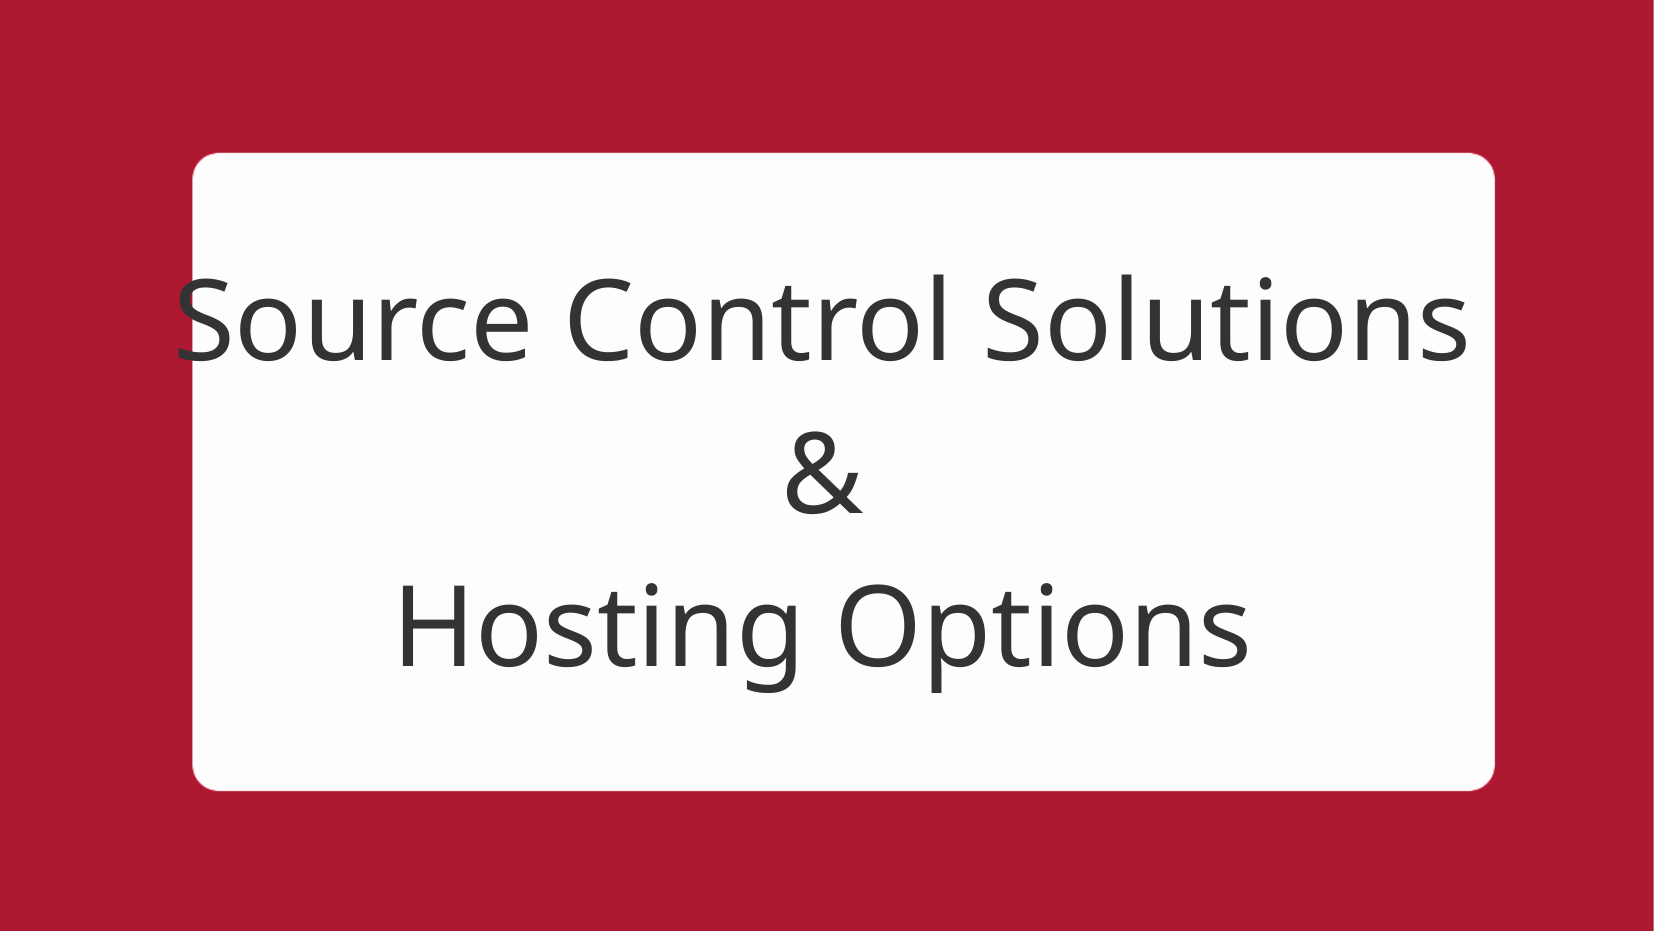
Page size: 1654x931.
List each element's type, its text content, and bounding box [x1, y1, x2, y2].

title Source Control Solutions & Hosting Options [64, 60, 1582, 879]
picture [0, 0, 1654, 931]
